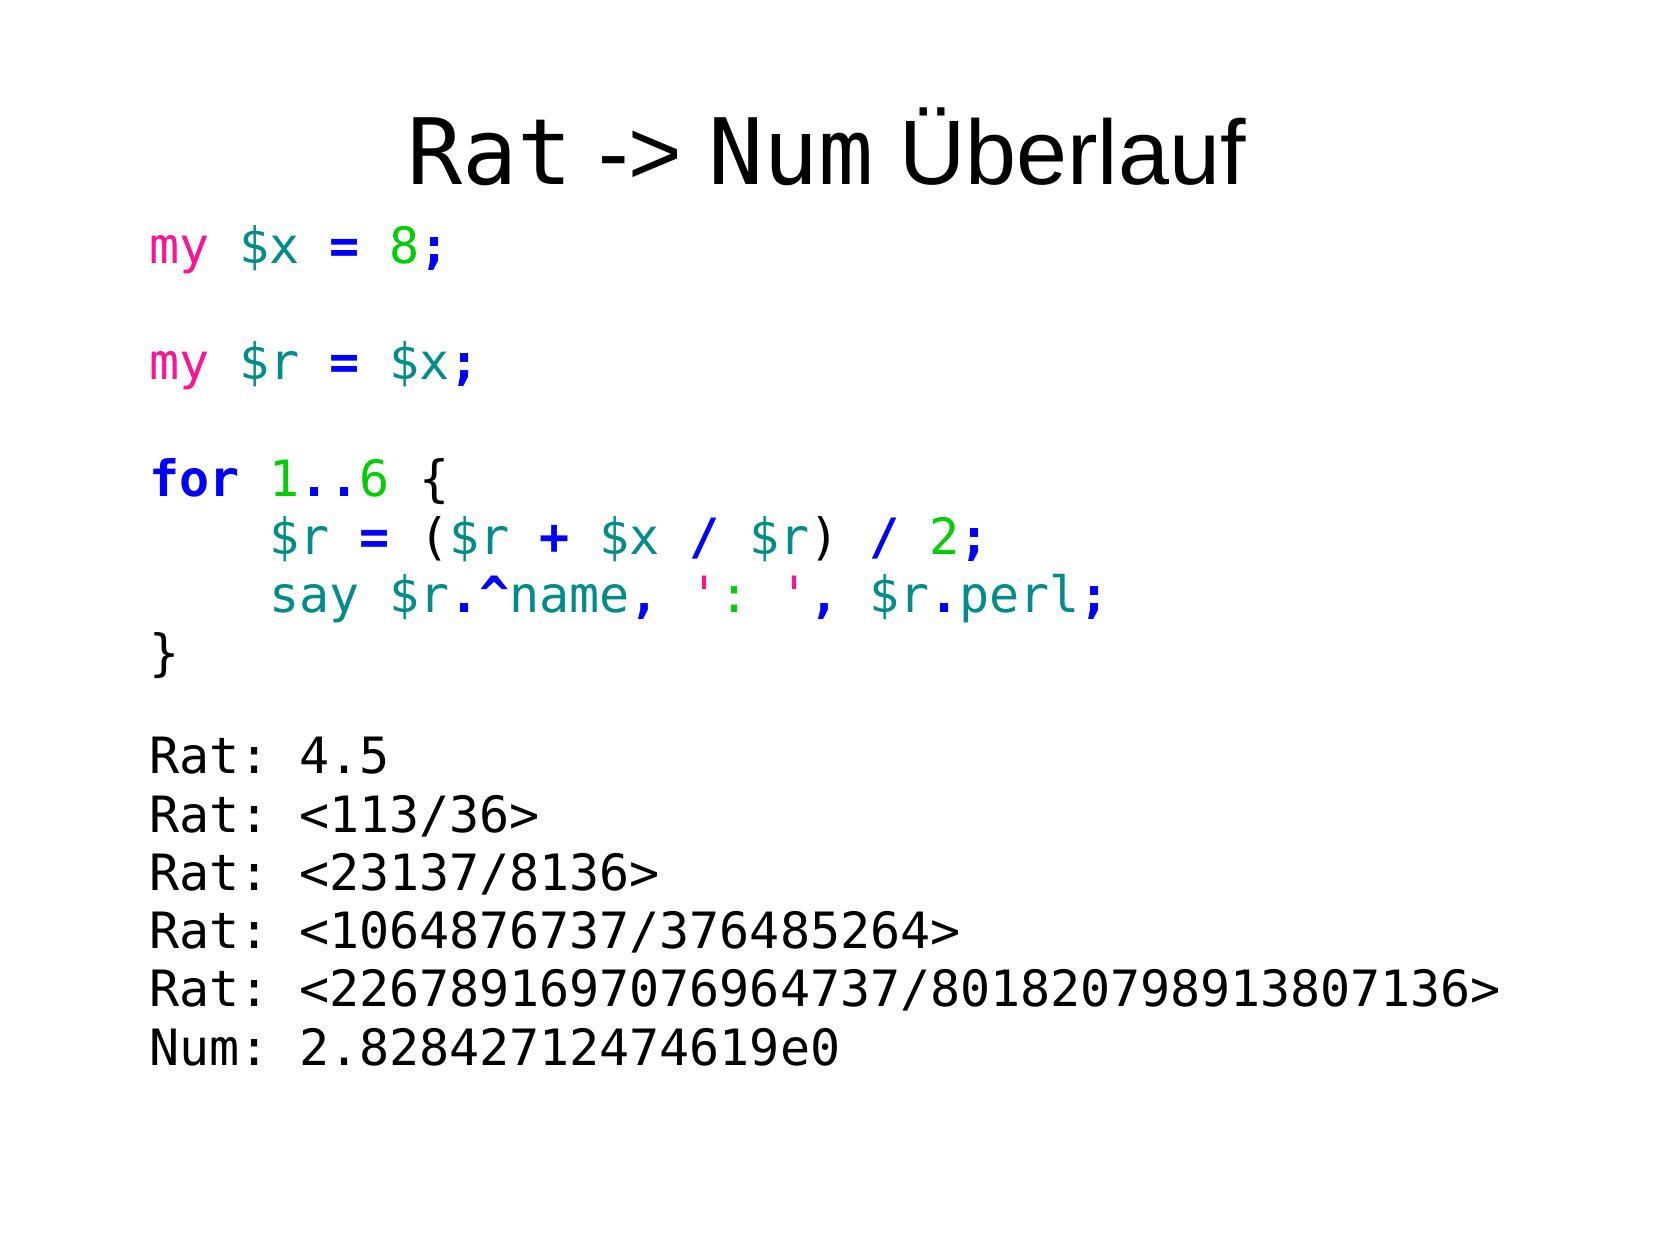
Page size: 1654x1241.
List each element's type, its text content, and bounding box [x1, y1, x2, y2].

text_box Rat: 4.5 Rat: <113/36> Rat: <23137/8136> Rat: <1064876737/376485264> Rat: <2267891697076964737/801820798913807136> Num: 2.82842712474619e0 [135, 720, 1516, 1143]
title Rat -> Num Überlauf [82, 49, 1571, 257]
text_box my $x = 8; my $r = $x; for 1..6 { $r = ($r + $x / $r) / 2; say $r.^name, ': ', $r.perl; } [135, 209, 1531, 691]
